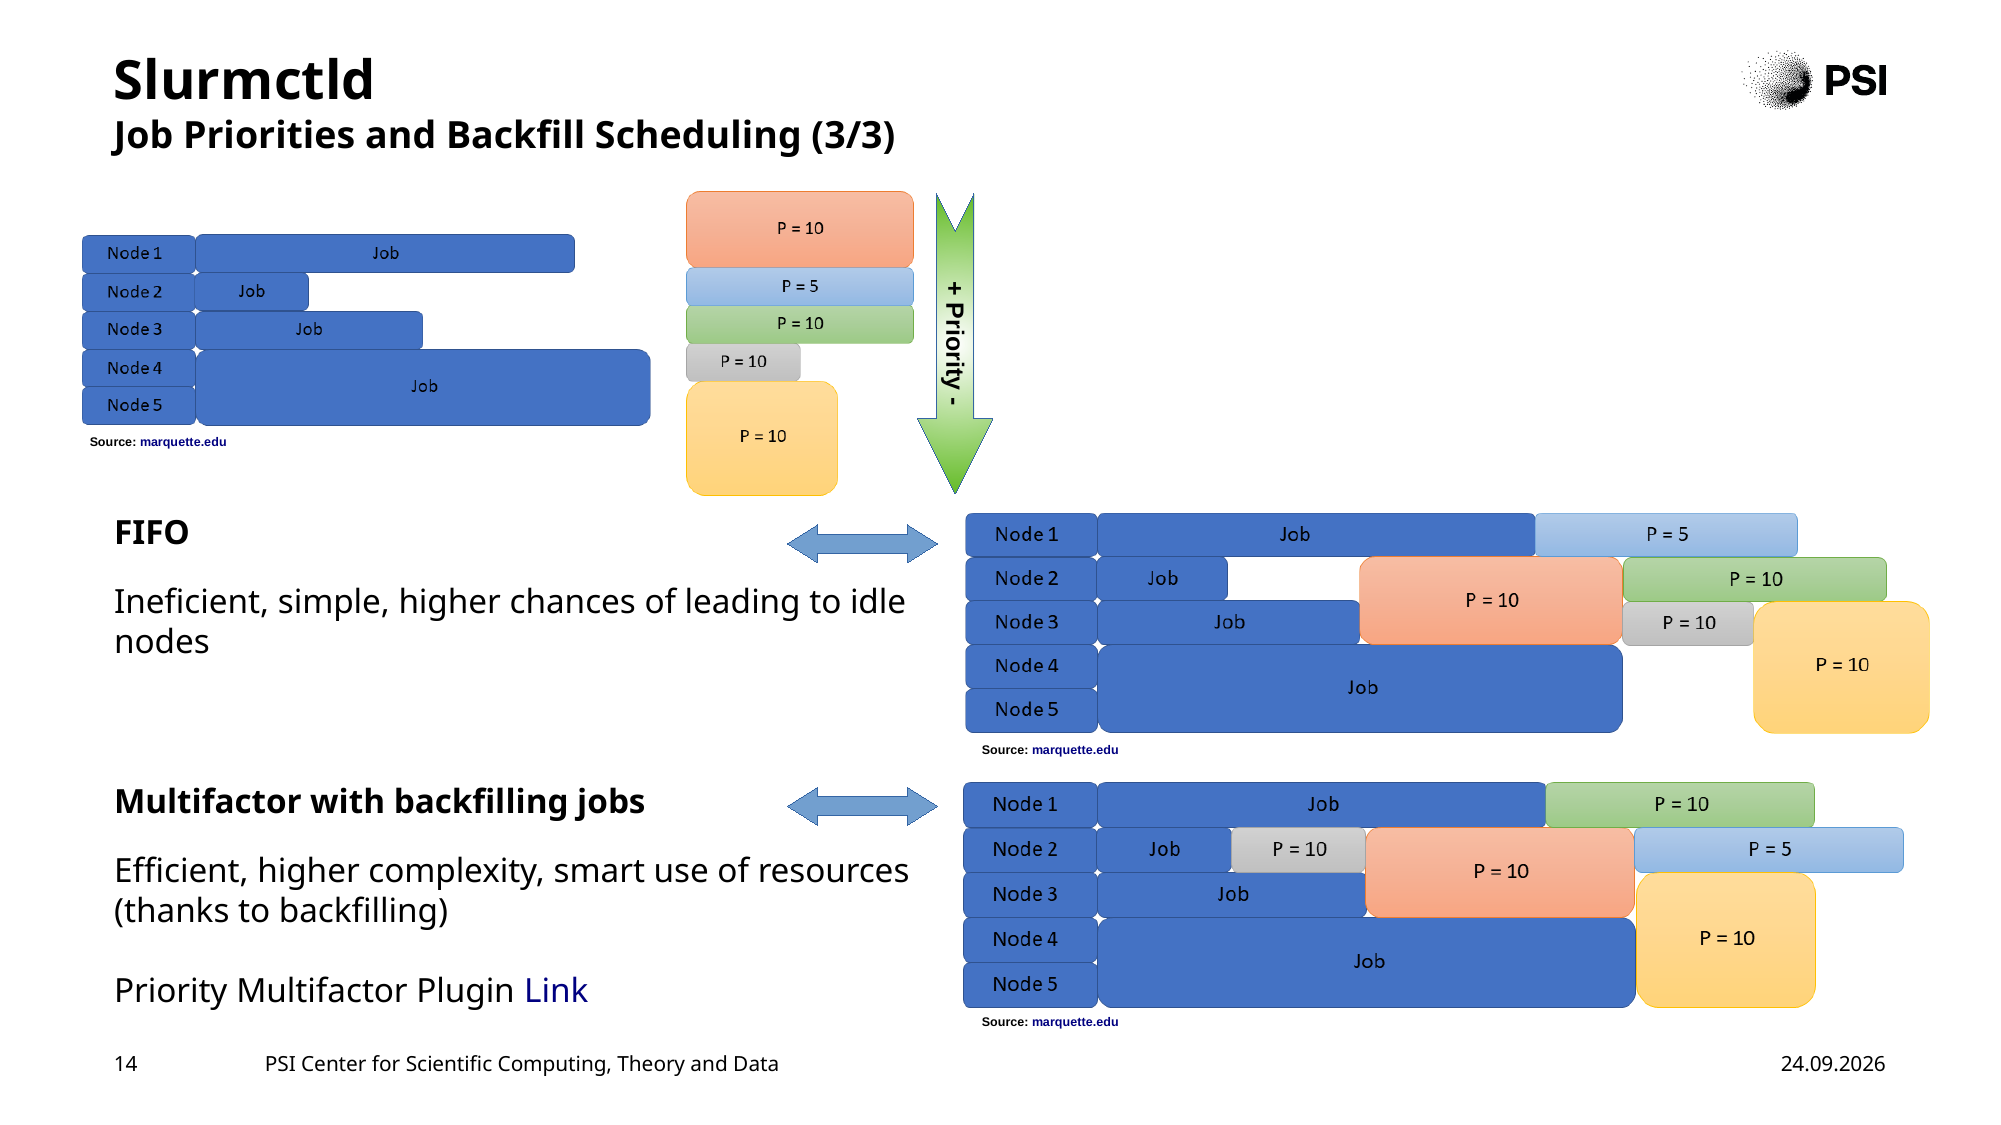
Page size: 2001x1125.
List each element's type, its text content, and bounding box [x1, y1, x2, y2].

text_box [787, 524, 938, 563]
picture [75, 187, 924, 504]
text_box [787, 787, 938, 826]
title Slurmctld Job Priorities and Backfill Scheduling (3/3) [114, 45, 1585, 179]
text_box Source: marquette.edu [75, 428, 255, 466]
picture [955, 503, 1961, 754]
text_box Source: marquette.edu [967, 736, 1147, 768]
text_box Source: marquette.edu [967, 1007, 1147, 1046]
text_box + Priority - [917, 193, 993, 494]
picture [951, 768, 1927, 1025]
list FIFO Ineficient, simple, higher chances of leading to idle nodes Multifactor with backfilling jobs Efficient, higher complexity, smart use of resources (thanks to backfilling) Priority Multifactor Plugin Link [114, 511, 938, 1037]
